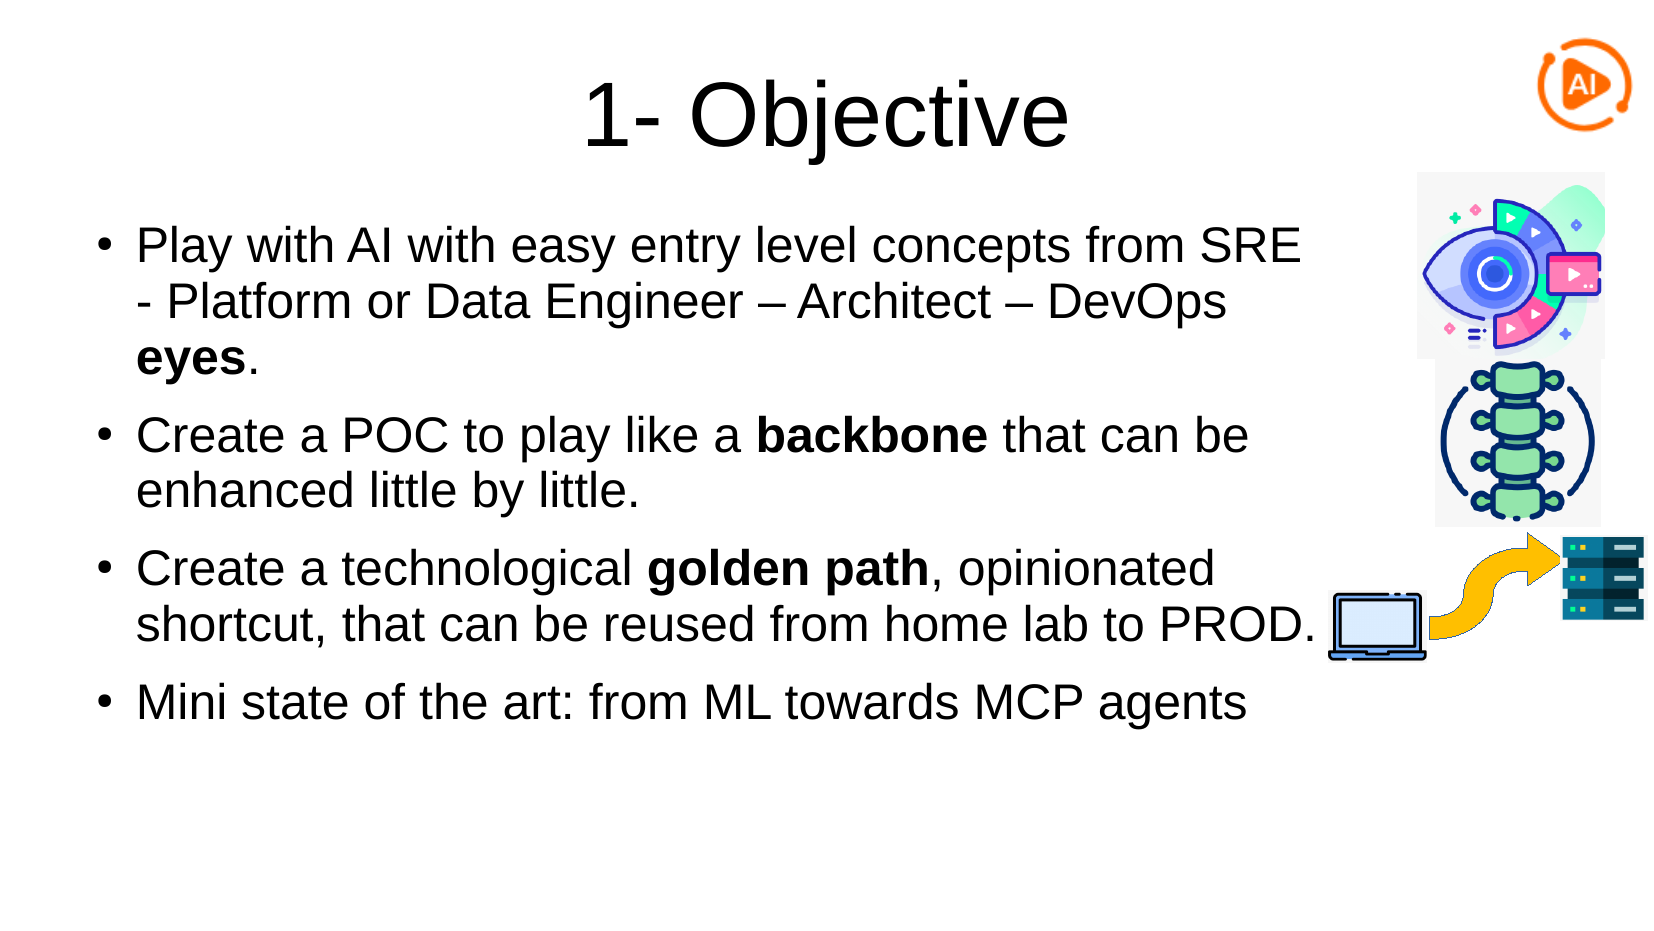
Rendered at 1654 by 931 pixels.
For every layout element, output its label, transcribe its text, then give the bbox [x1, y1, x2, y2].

text_box [1429, 532, 1560, 640]
picture [1560, 535, 1648, 621]
picture [1328, 590, 1427, 663]
title 1- Objective [82, 37, 1571, 193]
list Play with AI with easy entry level concepts from SRE - Platform or Data Engineer – Architect – DevOps eyes. Create a POC to play like a backbone that can be enhanced little by little. Create a technological golden path, opinionated shortcut, that can be reused from home lab to PROD. Mini state of the art: from ML towards MCP agents [82, 217, 1329, 758]
picture [1417, 172, 1605, 527]
picture [1535, 27, 1641, 148]
